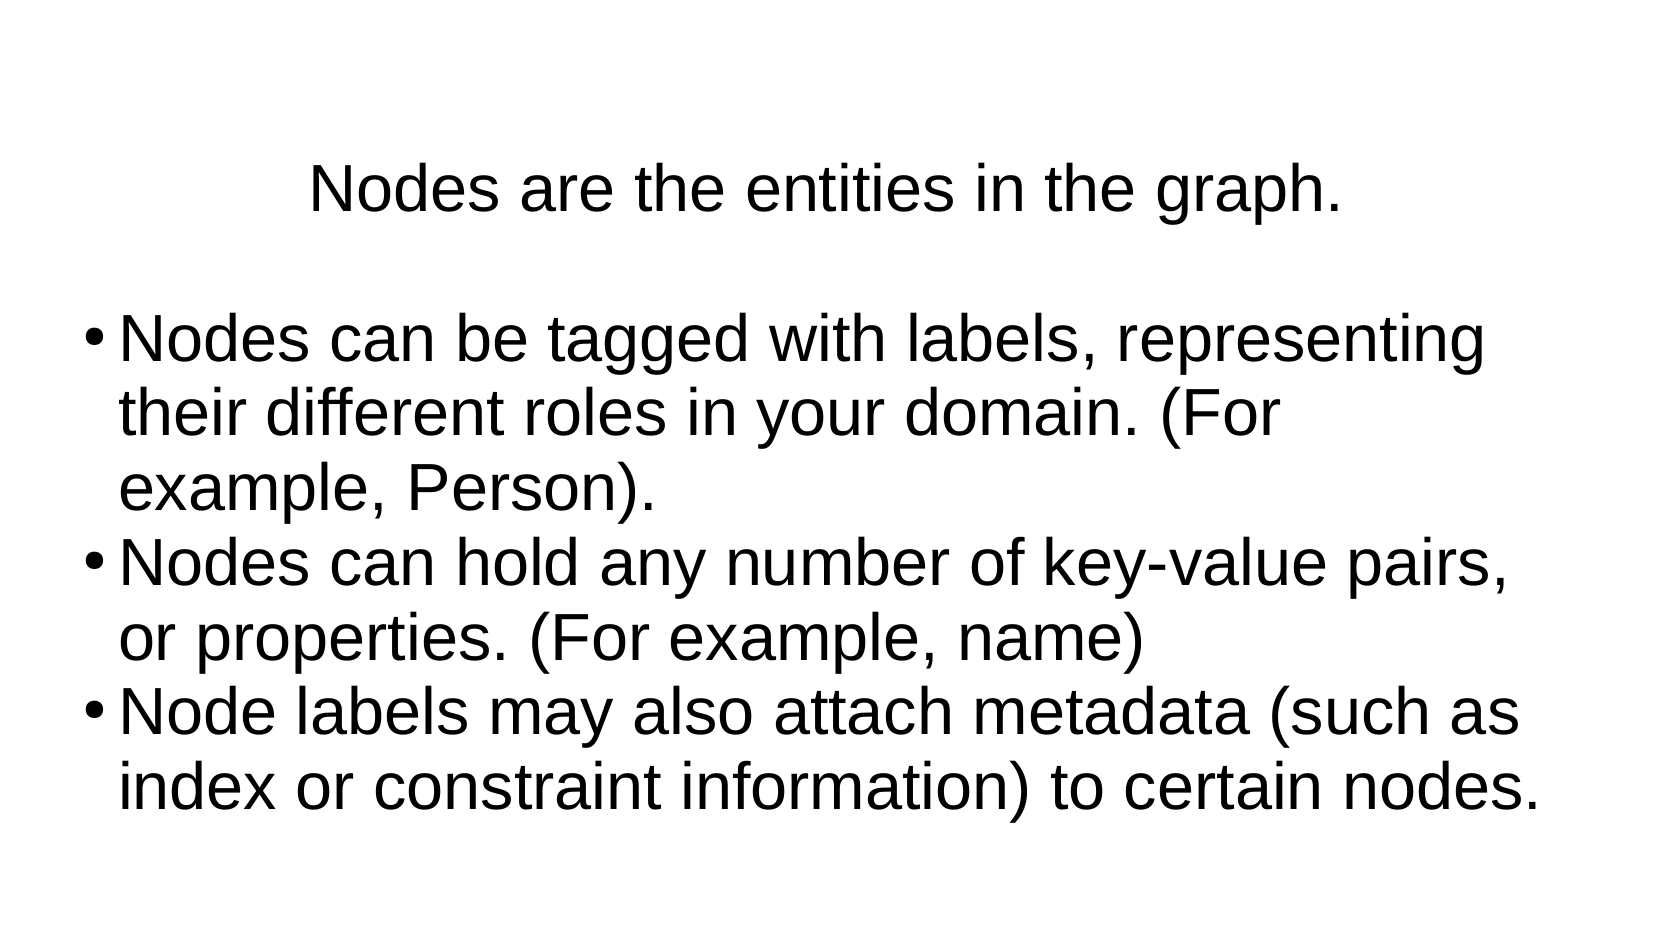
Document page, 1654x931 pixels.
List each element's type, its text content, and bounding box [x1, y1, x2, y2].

subtitle Nodes are the entities in the graph. Nodes can be tagged with labels, representing their different roles in your domain. (For example, Person). Nodes can hold any number of key-value pairs, or properties. (For example, name) Node labels may also attach metadata (such as index or constraint information) to certain nodes. [82, 90, 1571, 886]
